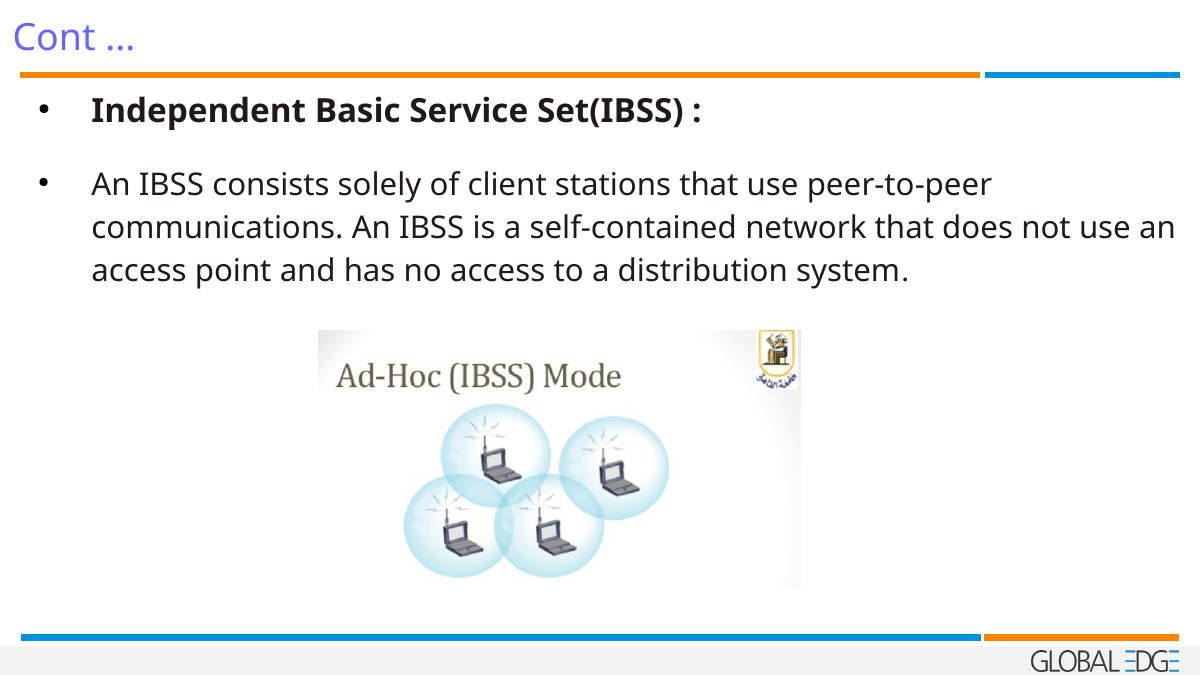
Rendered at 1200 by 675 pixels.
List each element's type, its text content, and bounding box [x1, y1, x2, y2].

picture [1031, 650, 1179, 672]
title Cont ... [12, 9, 1088, 63]
list Independent Basic Service Set(IBSS) : An IBSS consists solely of client stations that use peer-to-peer communications. An IBSS is a self-contained network that does not use an access point and has no access to a distribution system. [20, 87, 1179, 628]
picture [318, 330, 801, 587]
